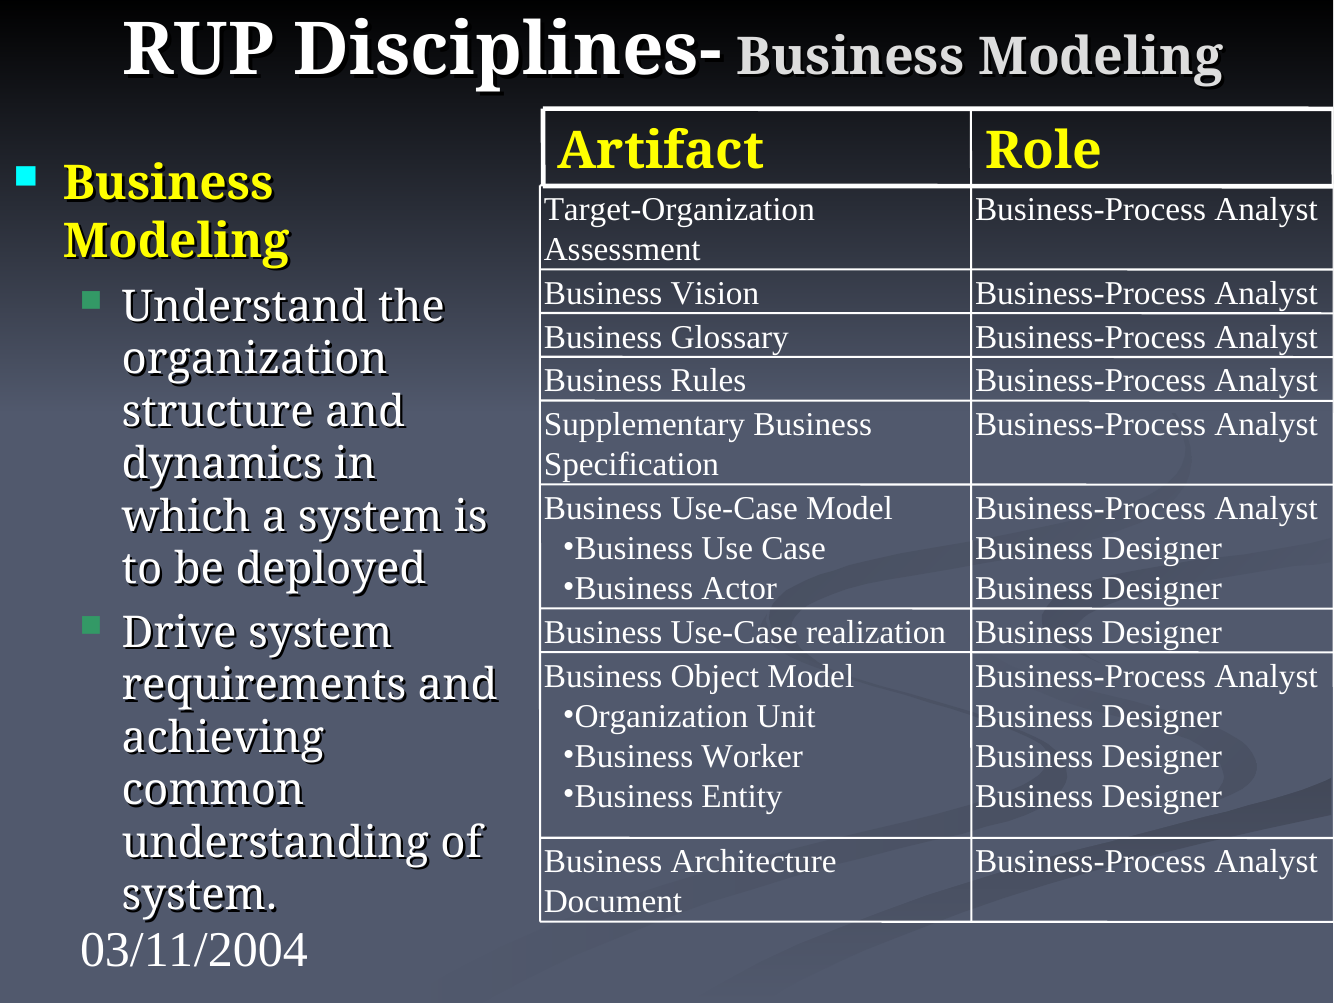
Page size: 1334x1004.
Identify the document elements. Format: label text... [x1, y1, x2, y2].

text_box Business Architecture Document [542, 839, 970, 920]
text_box Business-Process Analyst Business Designer Business Designer [973, 486, 1332, 607]
title RUP Disciplines- Business Modeling [72, 0, 1274, 127]
text_box Business Object Model Organization Unit Business Worker Business Entity [542, 654, 970, 836]
text_box Business Designer [973, 610, 1332, 651]
text_box Target-Organization Assessment [541, 187, 970, 268]
text_box Artifact [546, 111, 970, 183]
text_box Business-Process Analyst [973, 189, 1332, 268]
text_box Business Rules [541, 358, 970, 399]
list Business Modeling Understand the organization structure and dynamics in which a system is to be deployed Drive system requirements and achieving common understanding of system. [0, 90, 521, 928]
text_box Business Use-Case realization [542, 610, 970, 651]
text_box Supplementary Business Specification [541, 402, 970, 483]
text_box Business Glossary [541, 315, 970, 355]
text_box Role [972, 112, 1331, 183]
text_box Business-Process Analyst [973, 315, 1332, 356]
text_box Business-Process Analyst [973, 839, 1332, 920]
text_box Business Use-Case Model Business Use Case Business Actor [541, 486, 970, 607]
text_box Business-Process Analyst [973, 271, 1332, 312]
text_box Business-Process Analyst [973, 402, 1332, 483]
text_box Business-Process Analyst Business Designer Business Designer Business Designer [973, 654, 1332, 836]
text_box Business-Process Analyst [973, 358, 1332, 399]
text_box Business Vision [541, 271, 970, 312]
